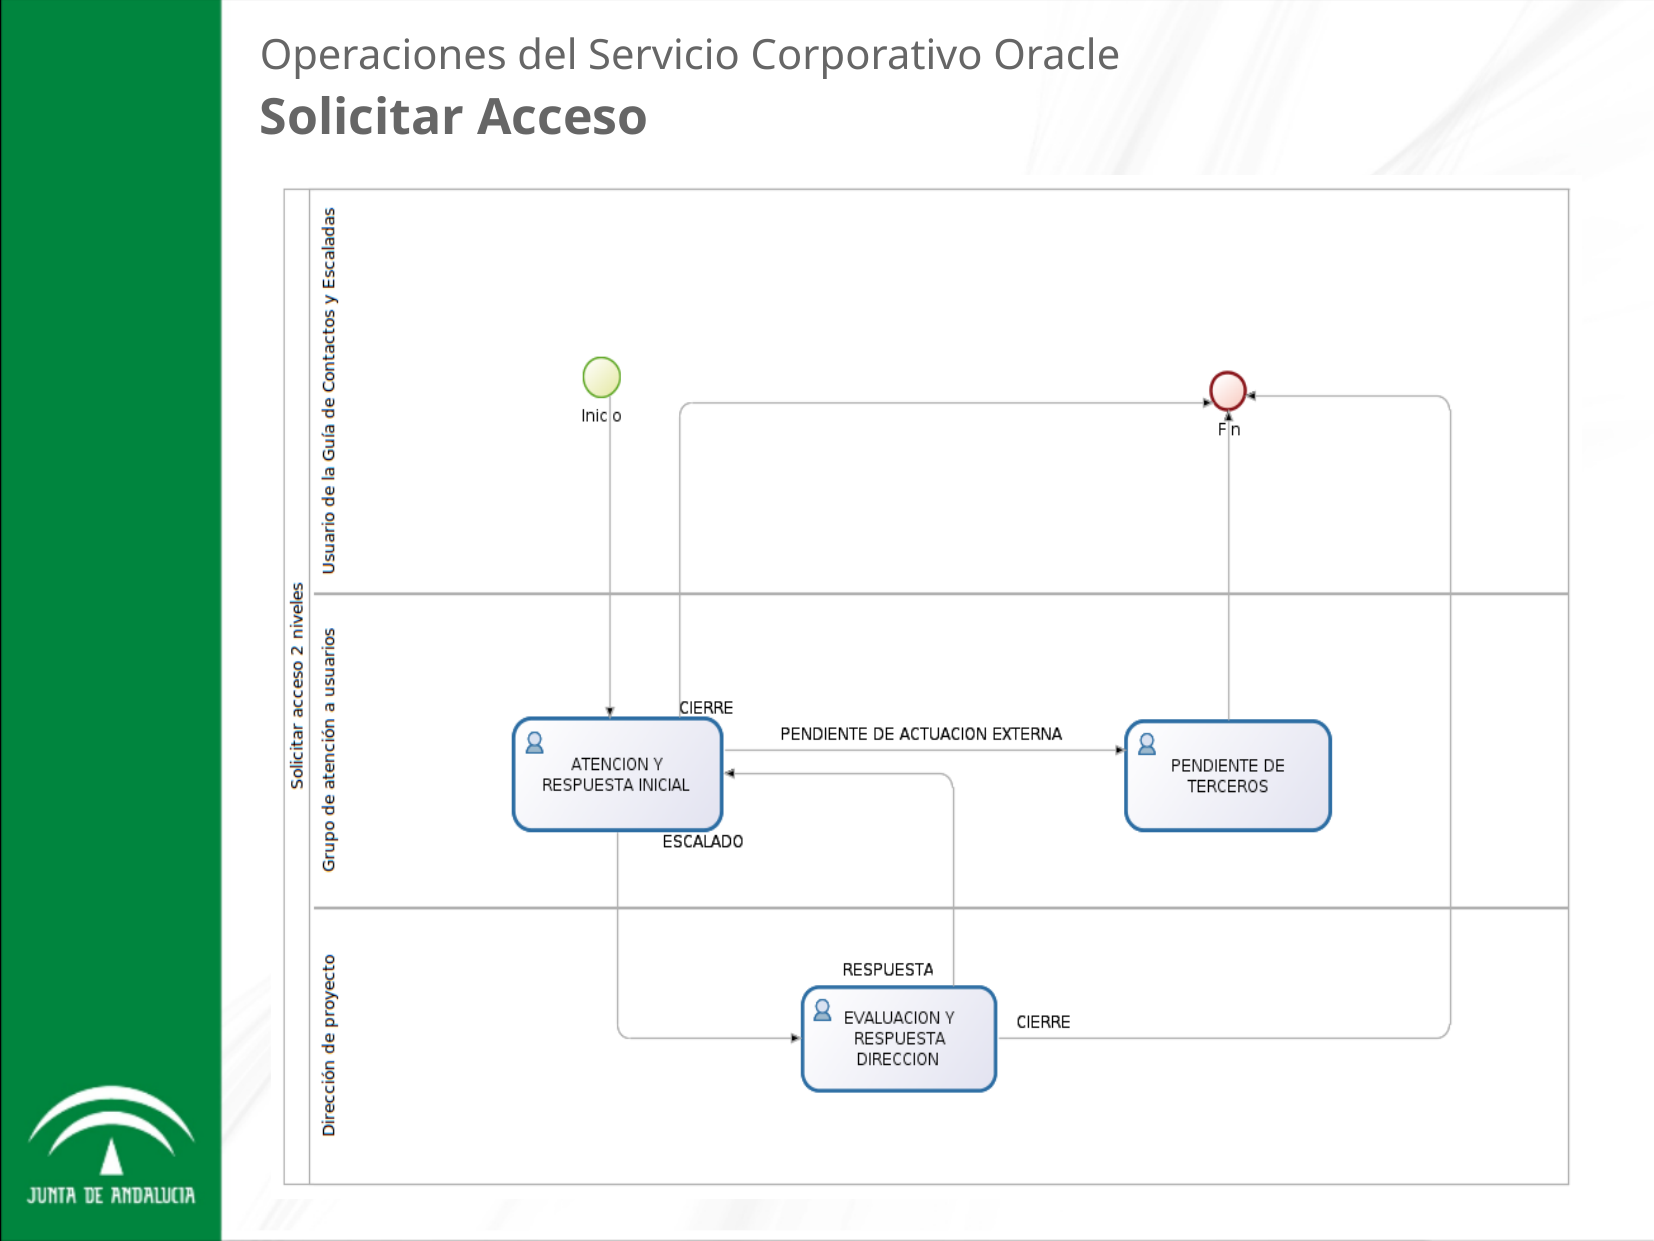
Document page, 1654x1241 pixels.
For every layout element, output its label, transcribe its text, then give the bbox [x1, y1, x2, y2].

title Operaciones del Servicio Corporativo Oracle Solicitar Acceso [259, 35, 1577, 139]
picture [0, 0, 1654, 1241]
